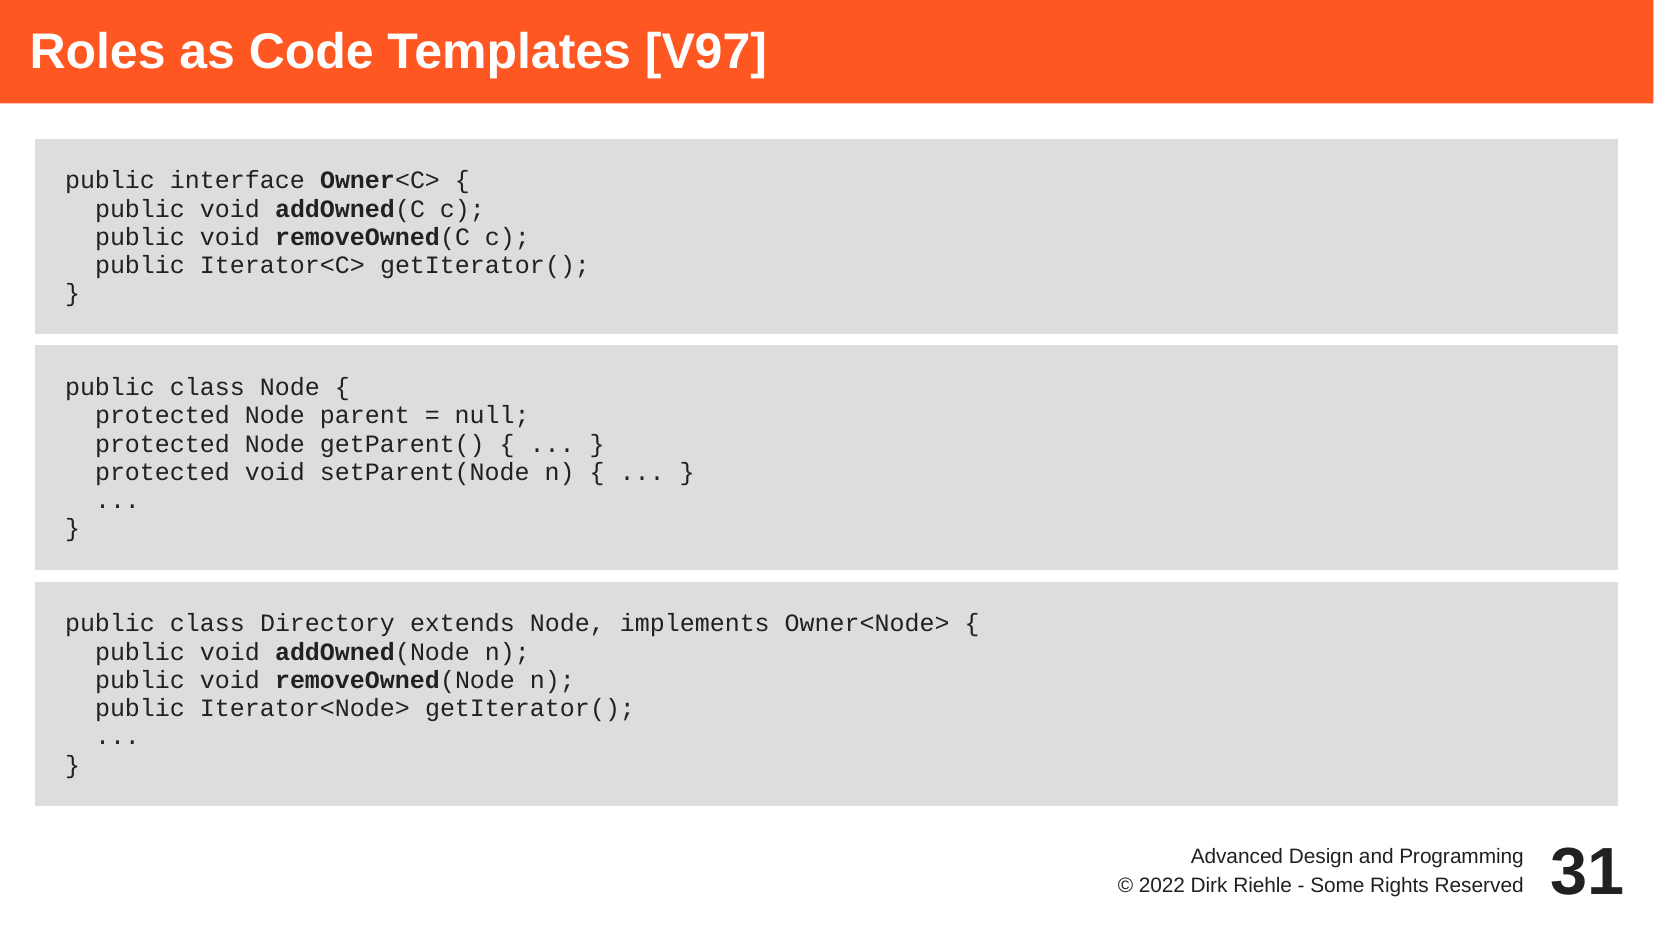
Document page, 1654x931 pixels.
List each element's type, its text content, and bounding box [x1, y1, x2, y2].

title Roles as Code Templates [V97] [0, 0, 1654, 104]
list public class Directory extends Node, implements Owner<Node> { public void addOwned(Node n); public void removeOwned(Node n); public Iterator<Node> getIterator(); ... } [29, 575, 1625, 813]
list public class Node { protected Node parent = null; protected Node getParent() { ... } protected void setParent(Node n) { ... } ... } [29, 339, 1625, 570]
list public interface Owner<C> { public void addOwned(C c); public void removeOwned(C c); public Iterator<C> getIterator(); } [29, 132, 1625, 334]
